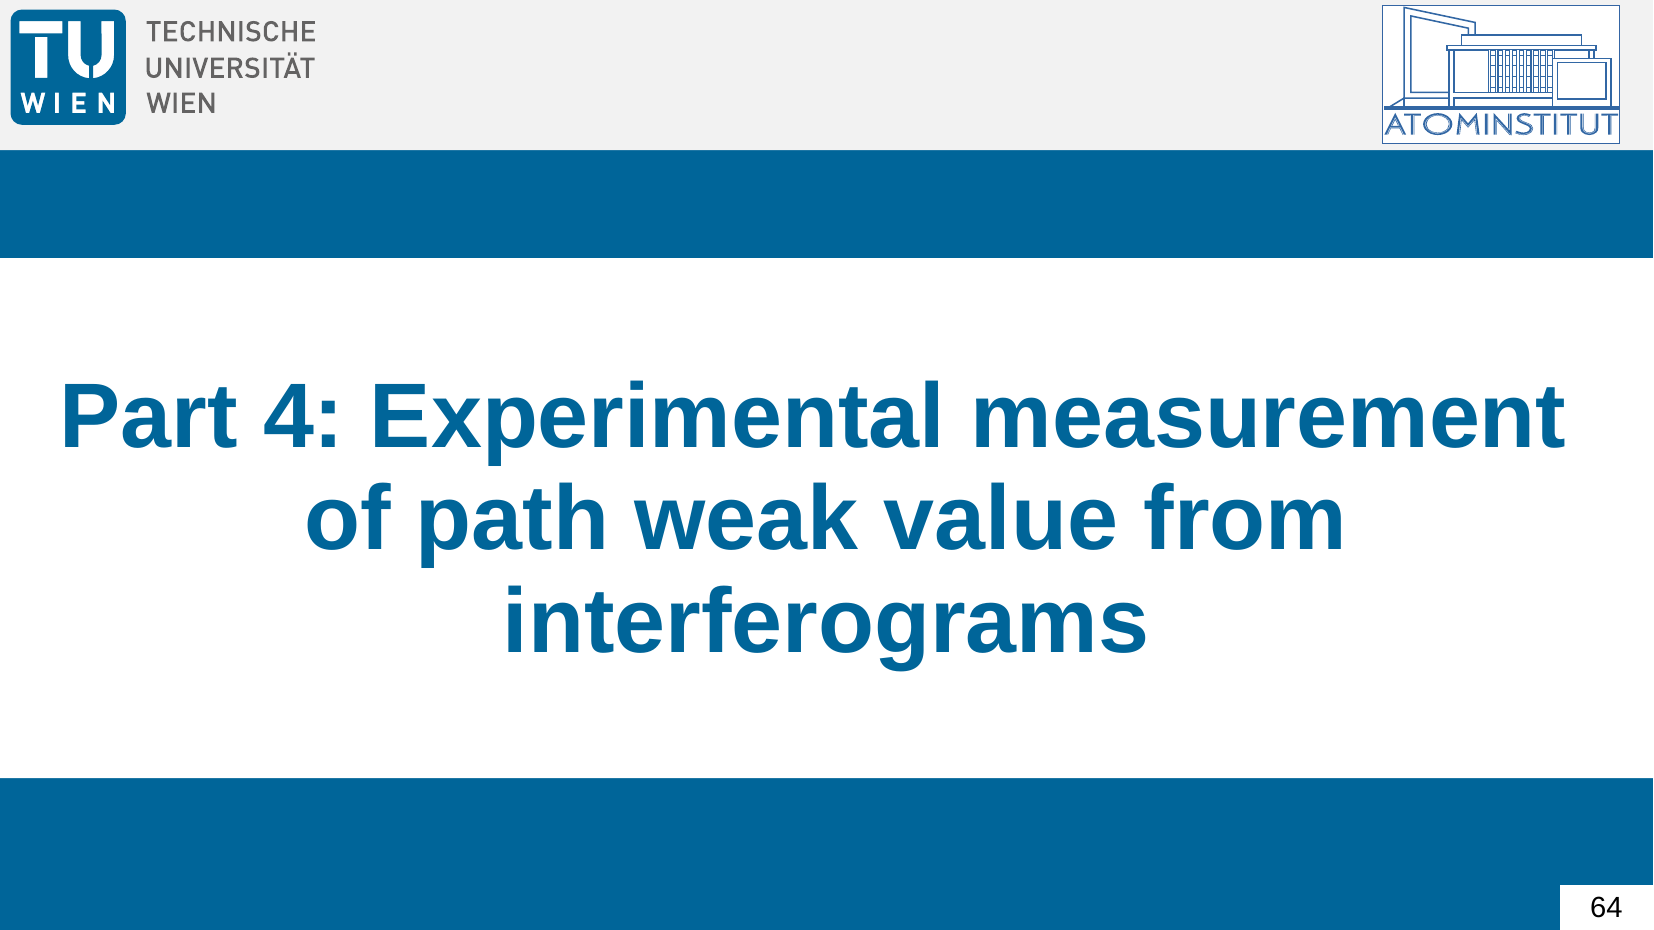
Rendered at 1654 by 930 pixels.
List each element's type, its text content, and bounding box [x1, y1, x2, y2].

picture [1382, 5, 1620, 144]
title Part 4: Experimental measurement of path weak value from interferograms [0, 258, 1653, 779]
